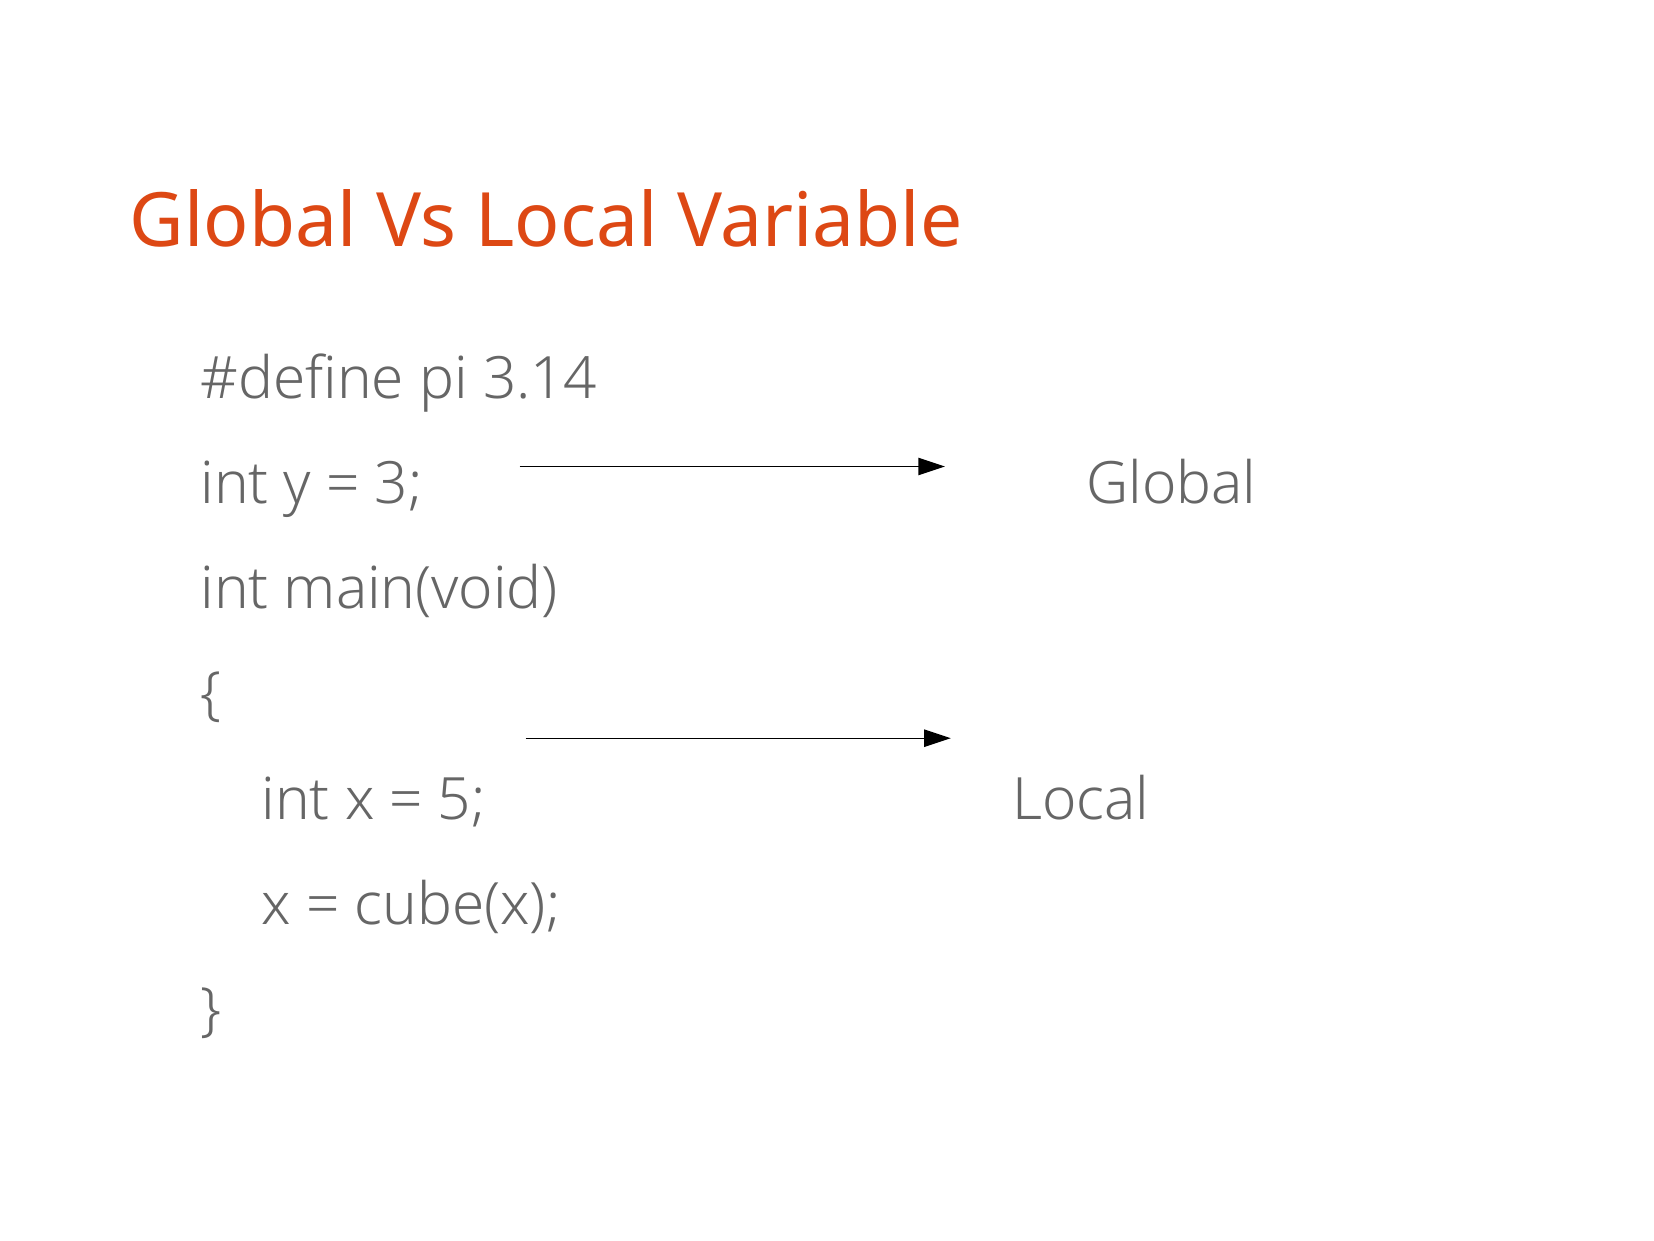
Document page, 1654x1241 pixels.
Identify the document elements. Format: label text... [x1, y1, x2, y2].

title Global Vs Local Variable [129, 153, 1518, 281]
list #define pi 3.14 int y = 3; Global int main(void) { int x = 5; Local x = cube(x); } [129, 336, 1518, 1051]
